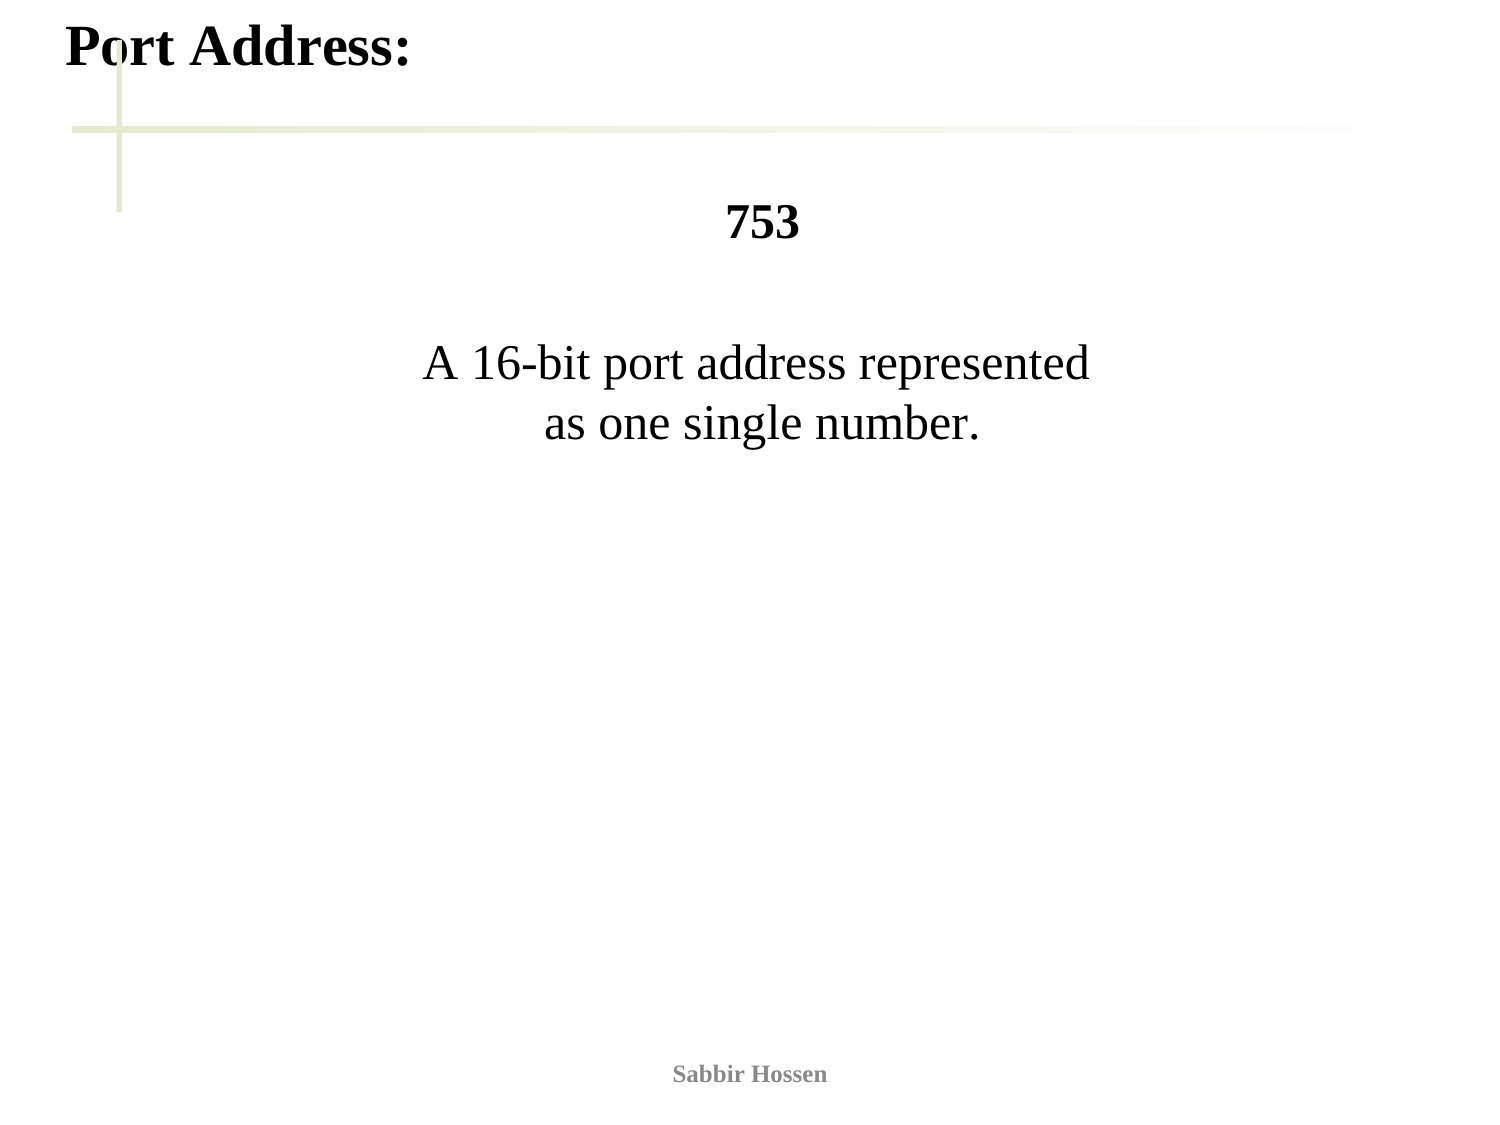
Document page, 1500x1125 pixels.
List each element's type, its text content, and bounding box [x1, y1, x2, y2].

list Port Address: 753 A 16-bit port address represented as one single number. [50, 0, 1476, 1088]
text_box Sabbir Hossen [496, 1042, 1004, 1103]
text_box [72, 39, 1423, 213]
